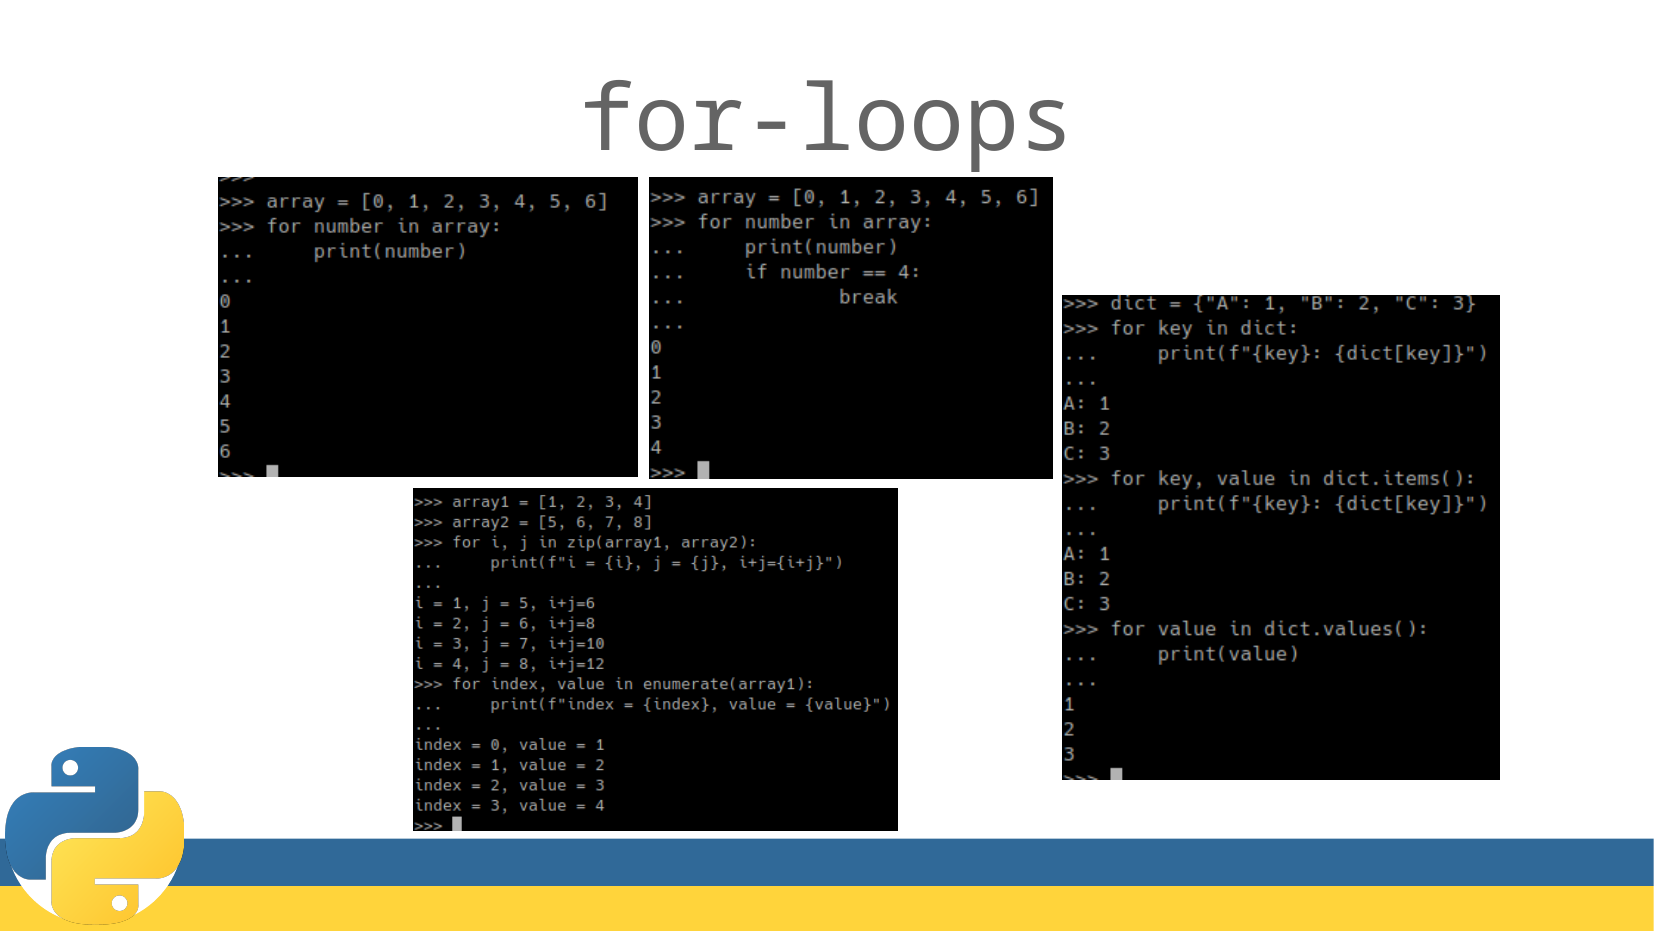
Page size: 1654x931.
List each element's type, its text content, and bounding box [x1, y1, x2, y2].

picture [1062, 295, 1500, 780]
picture [649, 177, 1053, 479]
title for-loops [82, 37, 1571, 193]
picture [5, 747, 184, 925]
picture [218, 177, 638, 478]
picture [413, 488, 898, 831]
